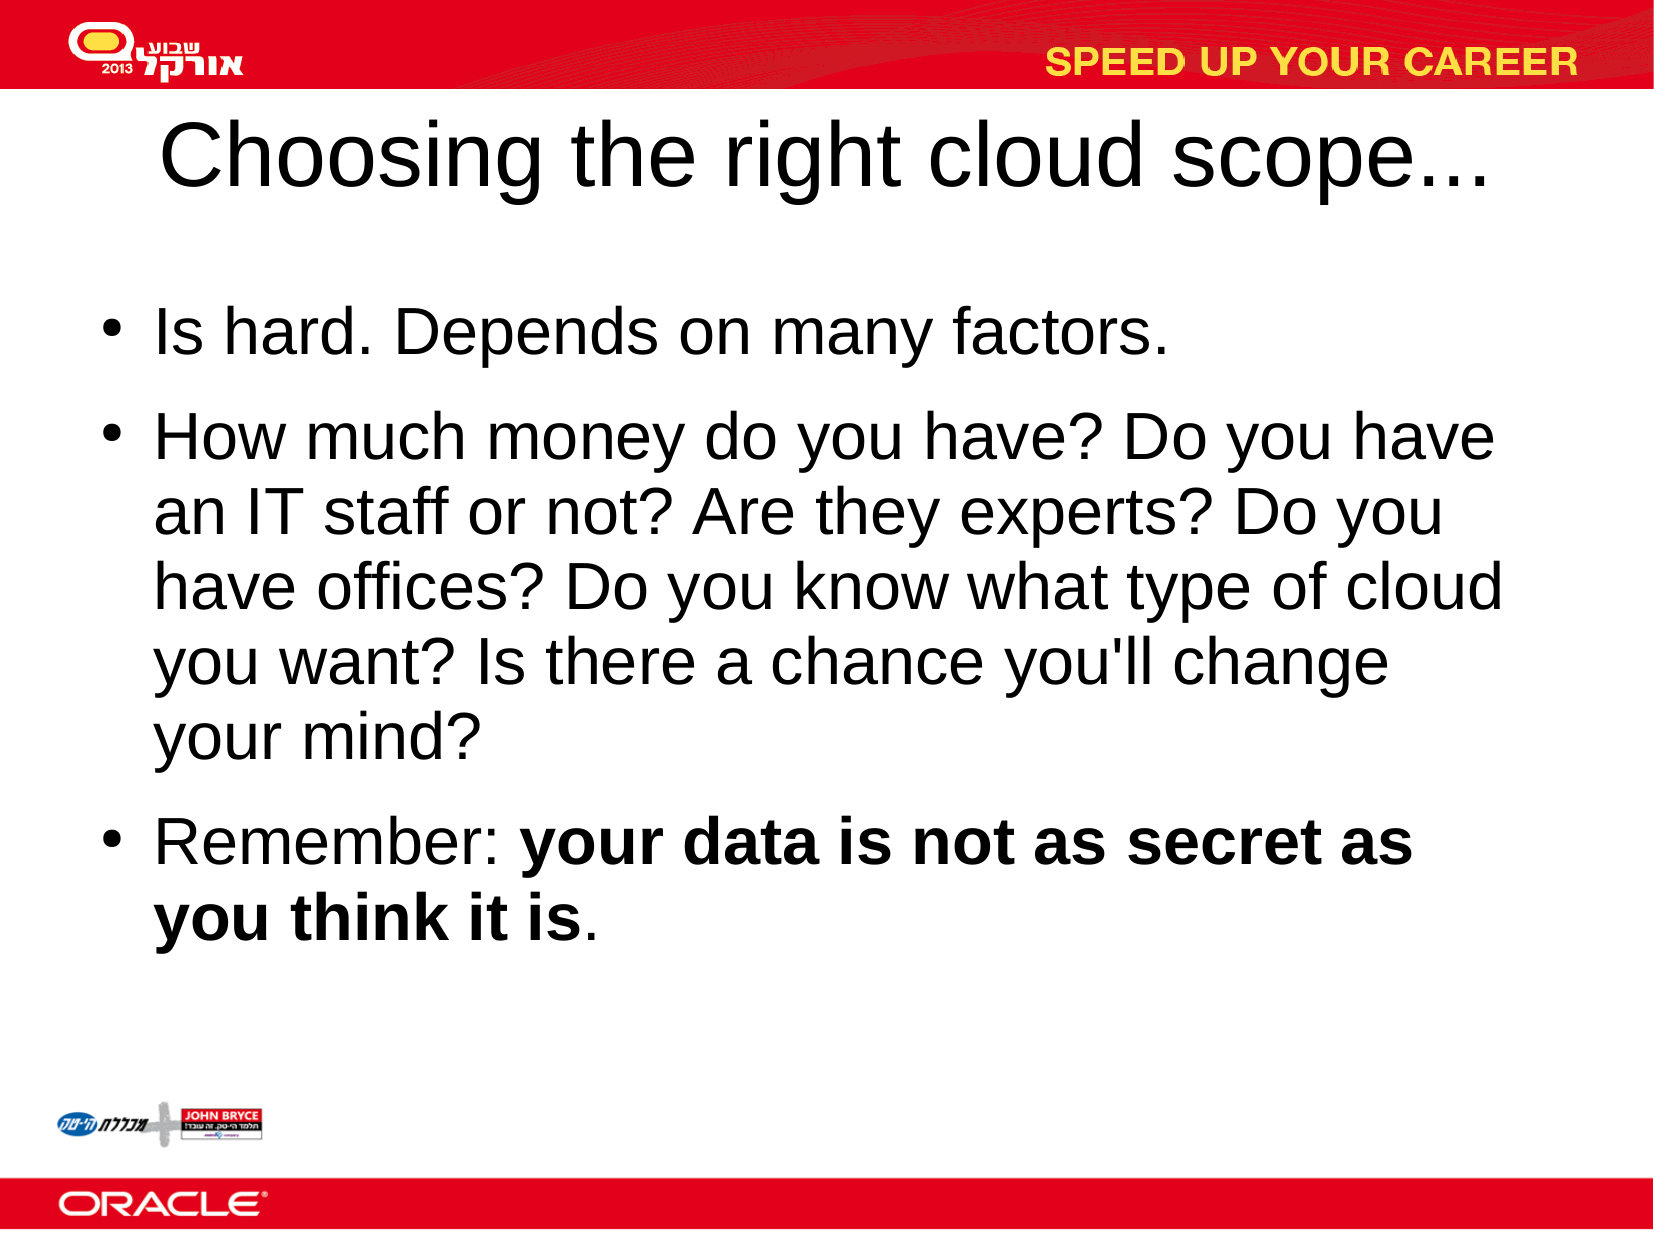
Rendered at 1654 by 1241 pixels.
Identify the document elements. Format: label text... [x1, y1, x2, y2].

picture [0, 0, 1654, 89]
picture [0, 1087, 1653, 1240]
list Is hard. Depends on many factors. How much money do you have? Do you have an IT staff or not? Are they experts? Do you have offices? Do you know what type of cloud you want? Is there a chance you'll change your mind? Remember: your data is not as secret as you think it is. [82, 290, 1538, 1010]
title Choosing the right cloud scope... [82, 49, 1571, 257]
